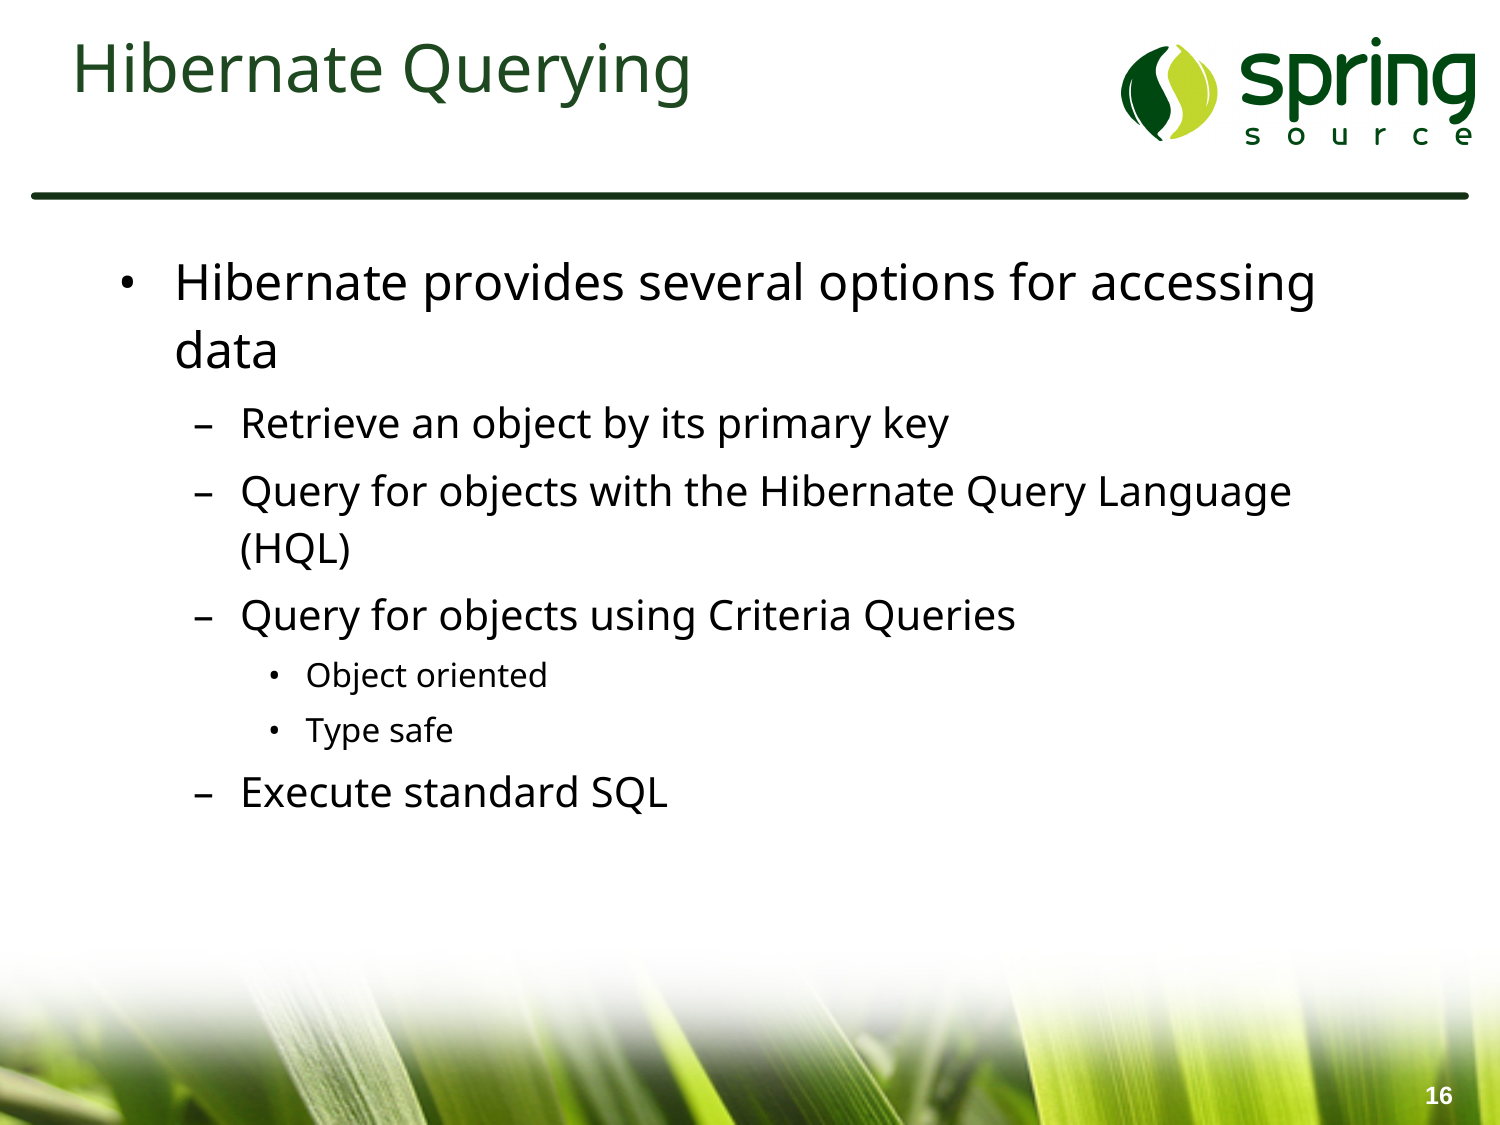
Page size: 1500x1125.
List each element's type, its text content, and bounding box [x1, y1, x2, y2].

title Hibernate Querying [56, 13, 1089, 176]
list Hibernate provides several options for accessing data Retrieve an object by its primary key Query for objects with the Hibernate Query Language (HQL) Query for objects using Criteria Queries Object oriented Type safe Execute standard SQL [103, 239, 1394, 775]
picture [0, 944, 1500, 1125]
picture [1121, 37, 1475, 145]
